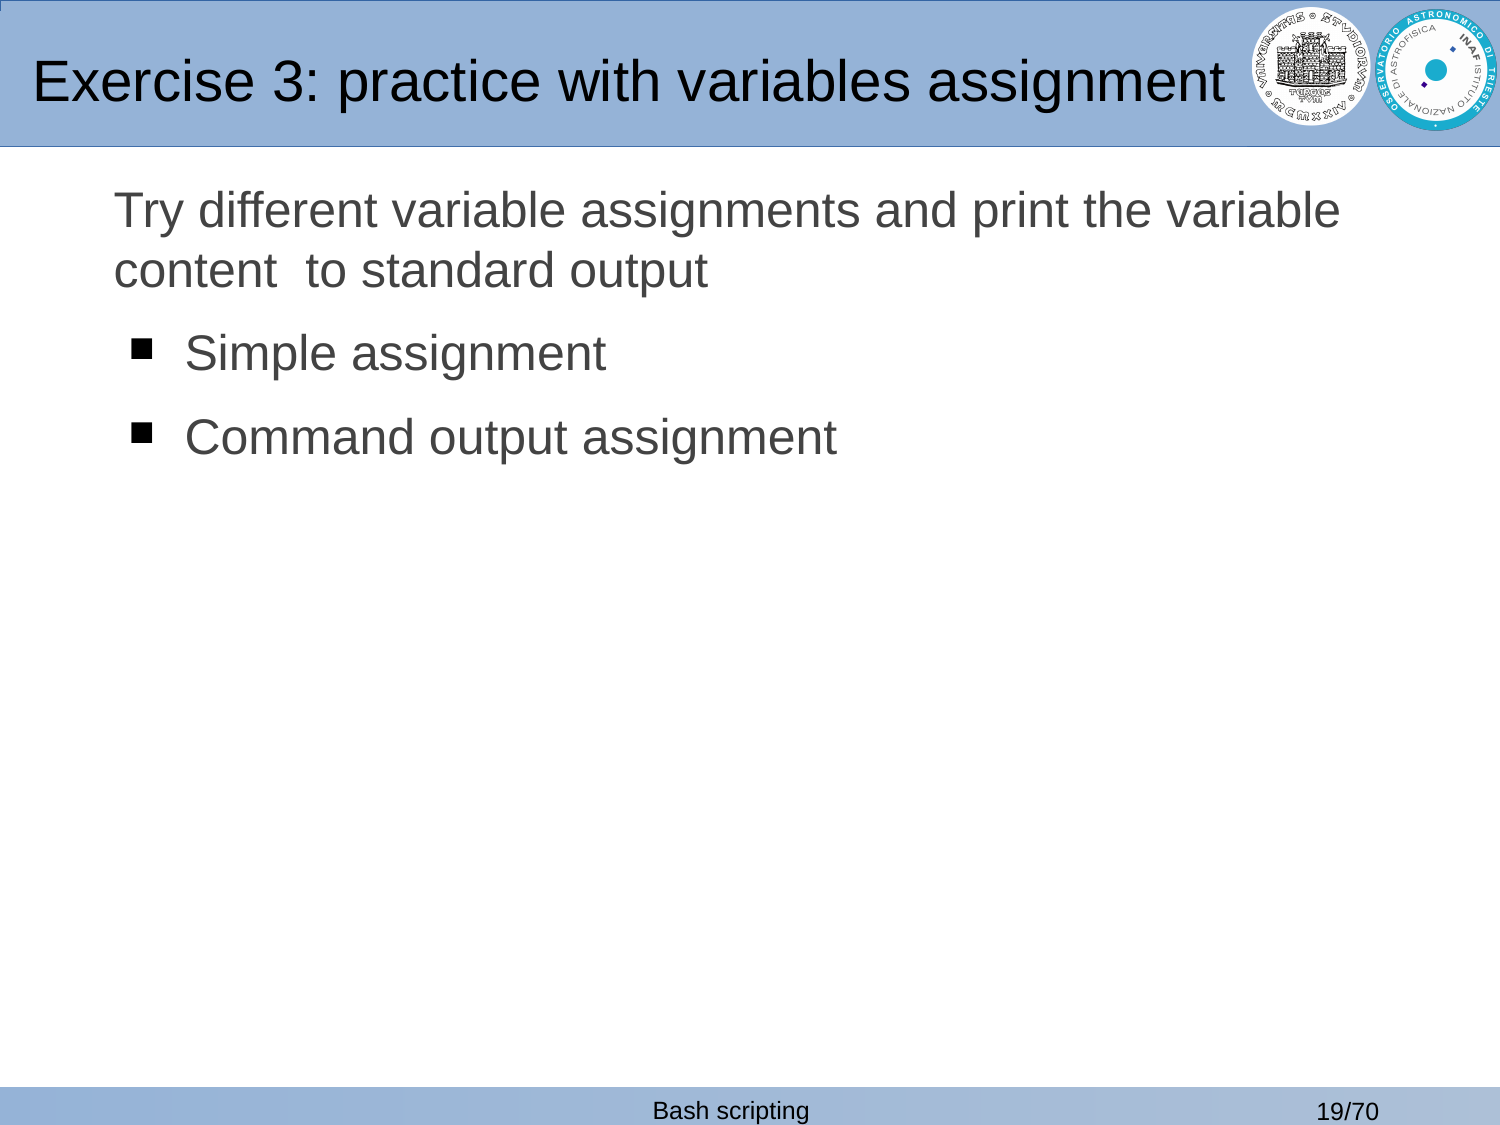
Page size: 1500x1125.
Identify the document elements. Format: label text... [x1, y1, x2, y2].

list Try different variable assignments and print the variable content to standard output Simple assignment Command output assignment [28, 169, 1500, 1047]
picture [1252, 0, 1500, 156]
text_box Exercise 3: practice with variables assignment [0, 11, 1248, 147]
